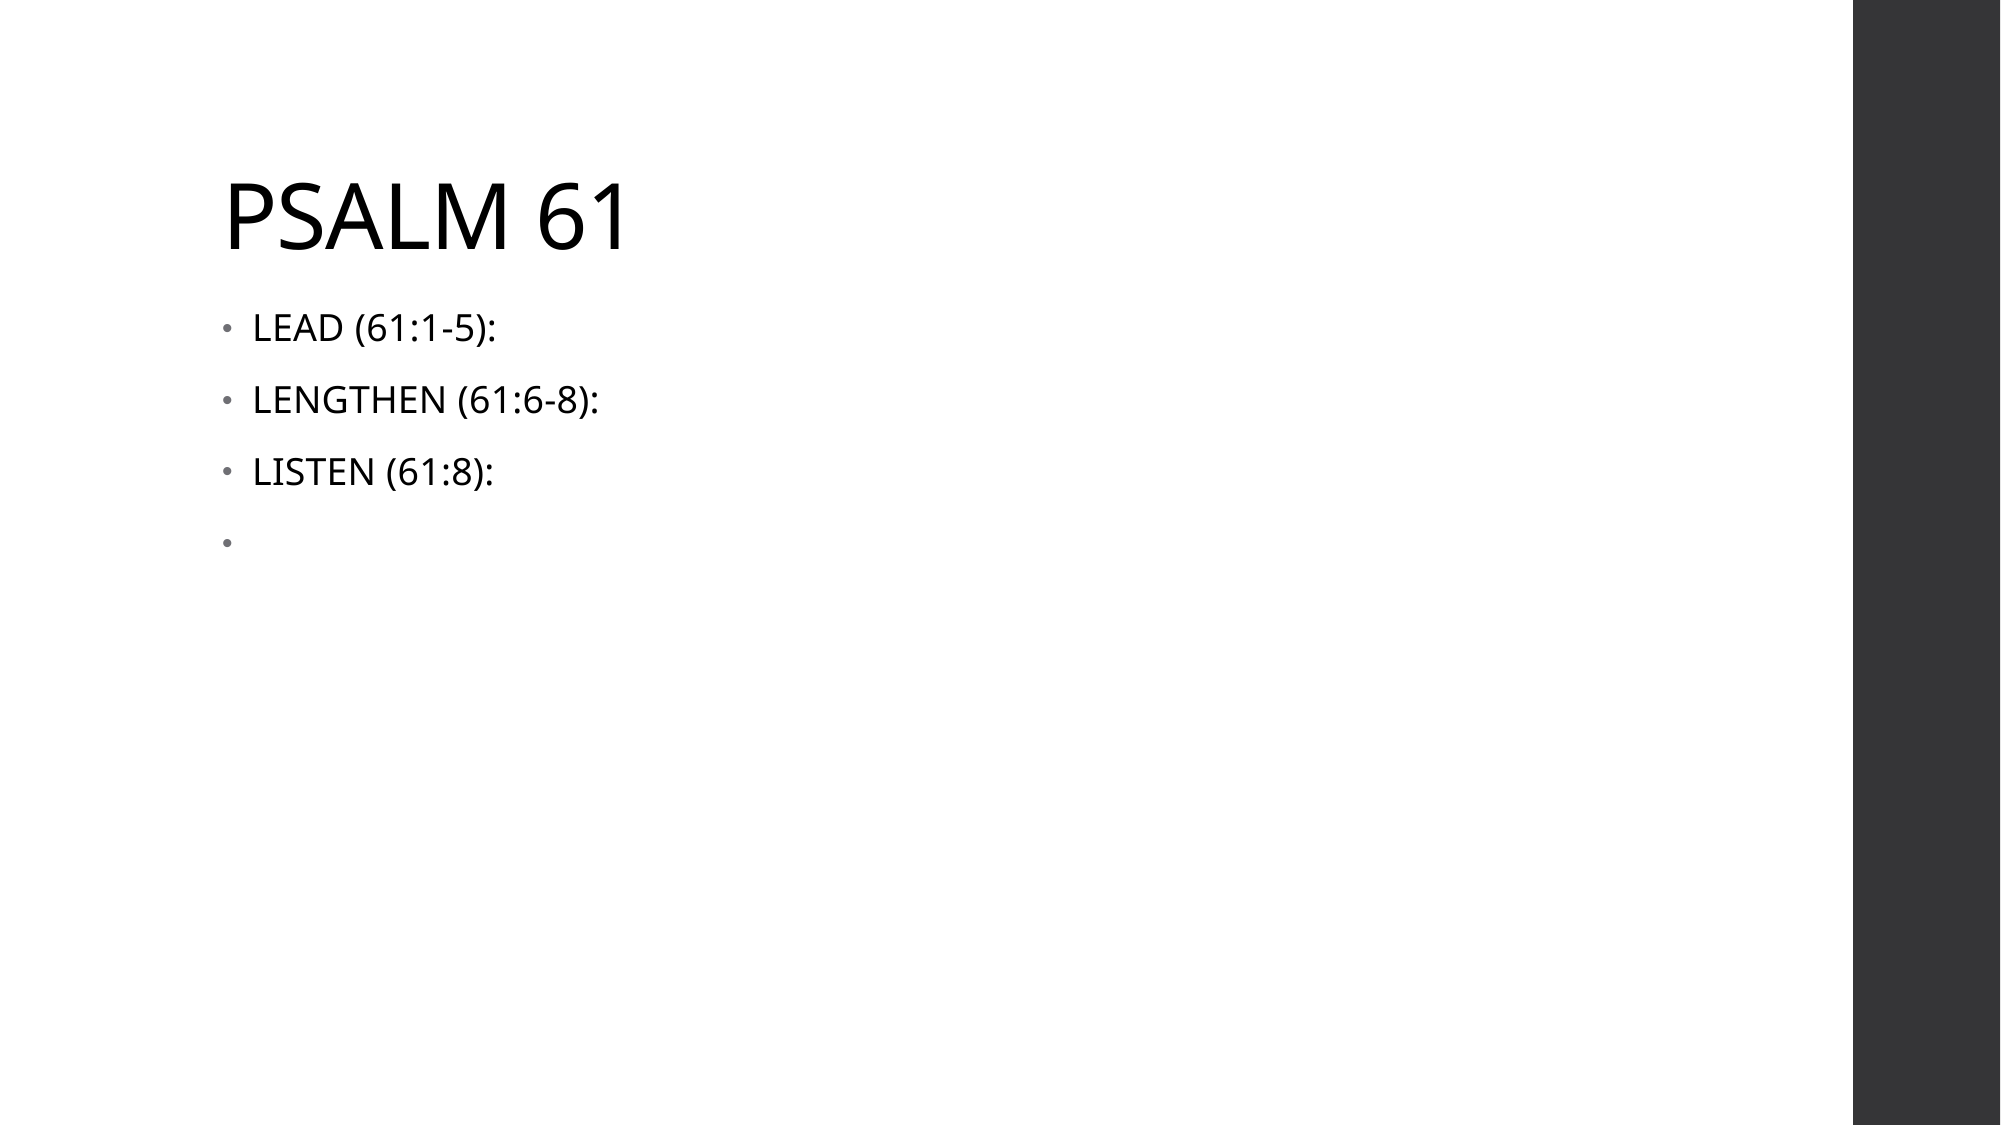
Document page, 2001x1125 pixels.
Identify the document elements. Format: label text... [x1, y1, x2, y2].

list LEAD (61:1-5): LENGTHEN (61:6-8): LISTEN (61:8): [206, 299, 1617, 1014]
title PSALM 61 [206, 60, 1797, 278]
